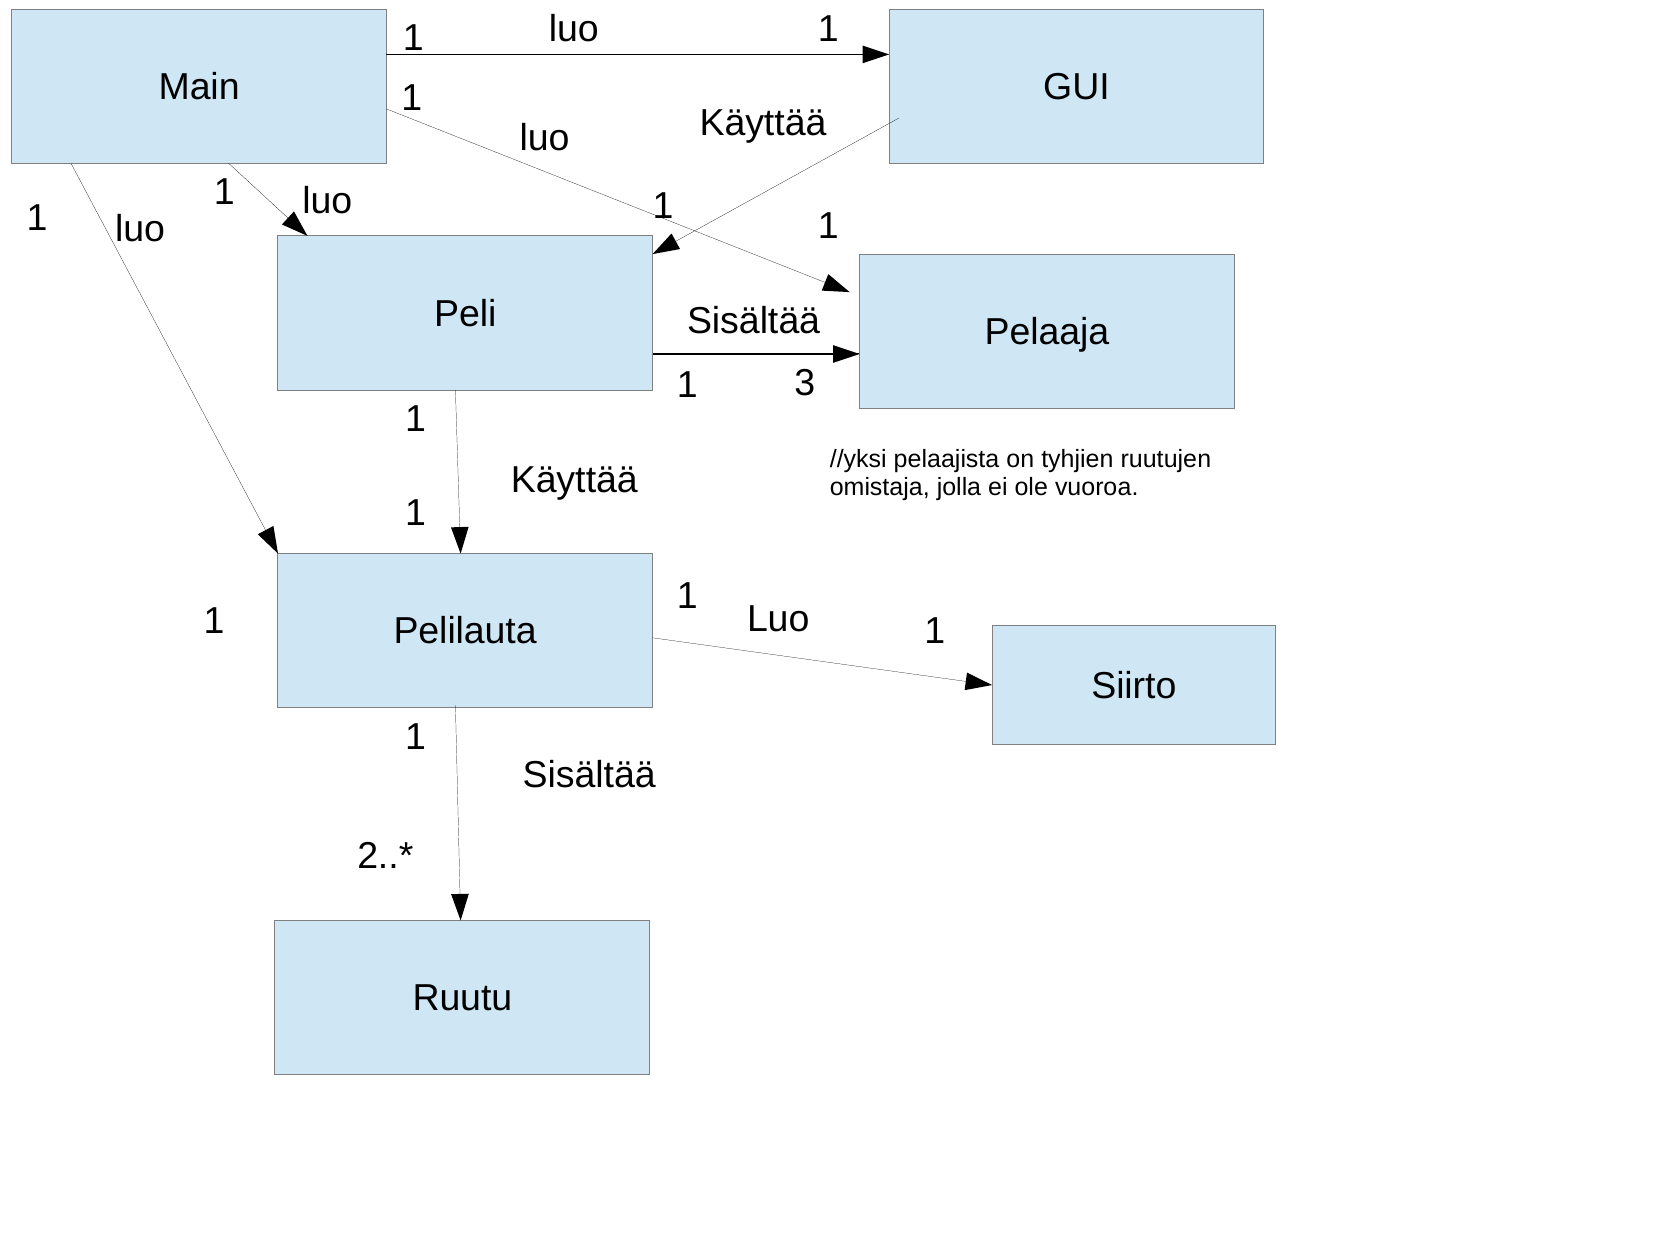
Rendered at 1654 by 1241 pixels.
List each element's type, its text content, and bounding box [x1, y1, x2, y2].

text_box Peli [277, 235, 653, 391]
text_box Käyttää [840, 139, 863, 152]
text_box luo [534, 0, 633, 57]
text_box Käyttää [684, 94, 863, 152]
text_box luo [100, 199, 200, 257]
text_box Käyttää [496, 451, 674, 508]
text_box 1 [390, 484, 438, 542]
text_box 1 [390, 707, 438, 765]
text_box 1 [388, 9, 449, 66]
text_box 1 [188, 592, 249, 650]
text_box Sisältää [507, 746, 686, 804]
text_box Main [11, 9, 387, 164]
text_box Sisältää [672, 292, 850, 349]
text_box 1 [386, 69, 449, 130]
text_box 1 [803, 0, 863, 64]
text_box 1 [199, 163, 278, 236]
text_box 1 [11, 188, 71, 246]
text_box 1 [803, 197, 850, 255]
text_box 3 [779, 353, 850, 411]
text_box Pelaaja [859, 254, 1235, 409]
text_box Ruutu [274, 920, 650, 1075]
text_box luo [504, 108, 604, 166]
text_box Pelilauta [277, 553, 653, 708]
text_box 1 [637, 177, 709, 249]
text_box Luo [732, 590, 910, 648]
text_box //yksi pelaajista on tyhjien ruutujen omistaja, jolla ei ole vuoroa. [814, 437, 1241, 508]
text_box GUI [889, 9, 1264, 164]
text_box 1 [909, 602, 957, 660]
text_box Siirto [992, 625, 1276, 745]
text_box 1 [390, 390, 438, 448]
text_box 2..* [342, 826, 449, 898]
text_box 1 [662, 356, 709, 414]
text_box 1 [662, 566, 709, 624]
text_box luo [287, 172, 387, 230]
